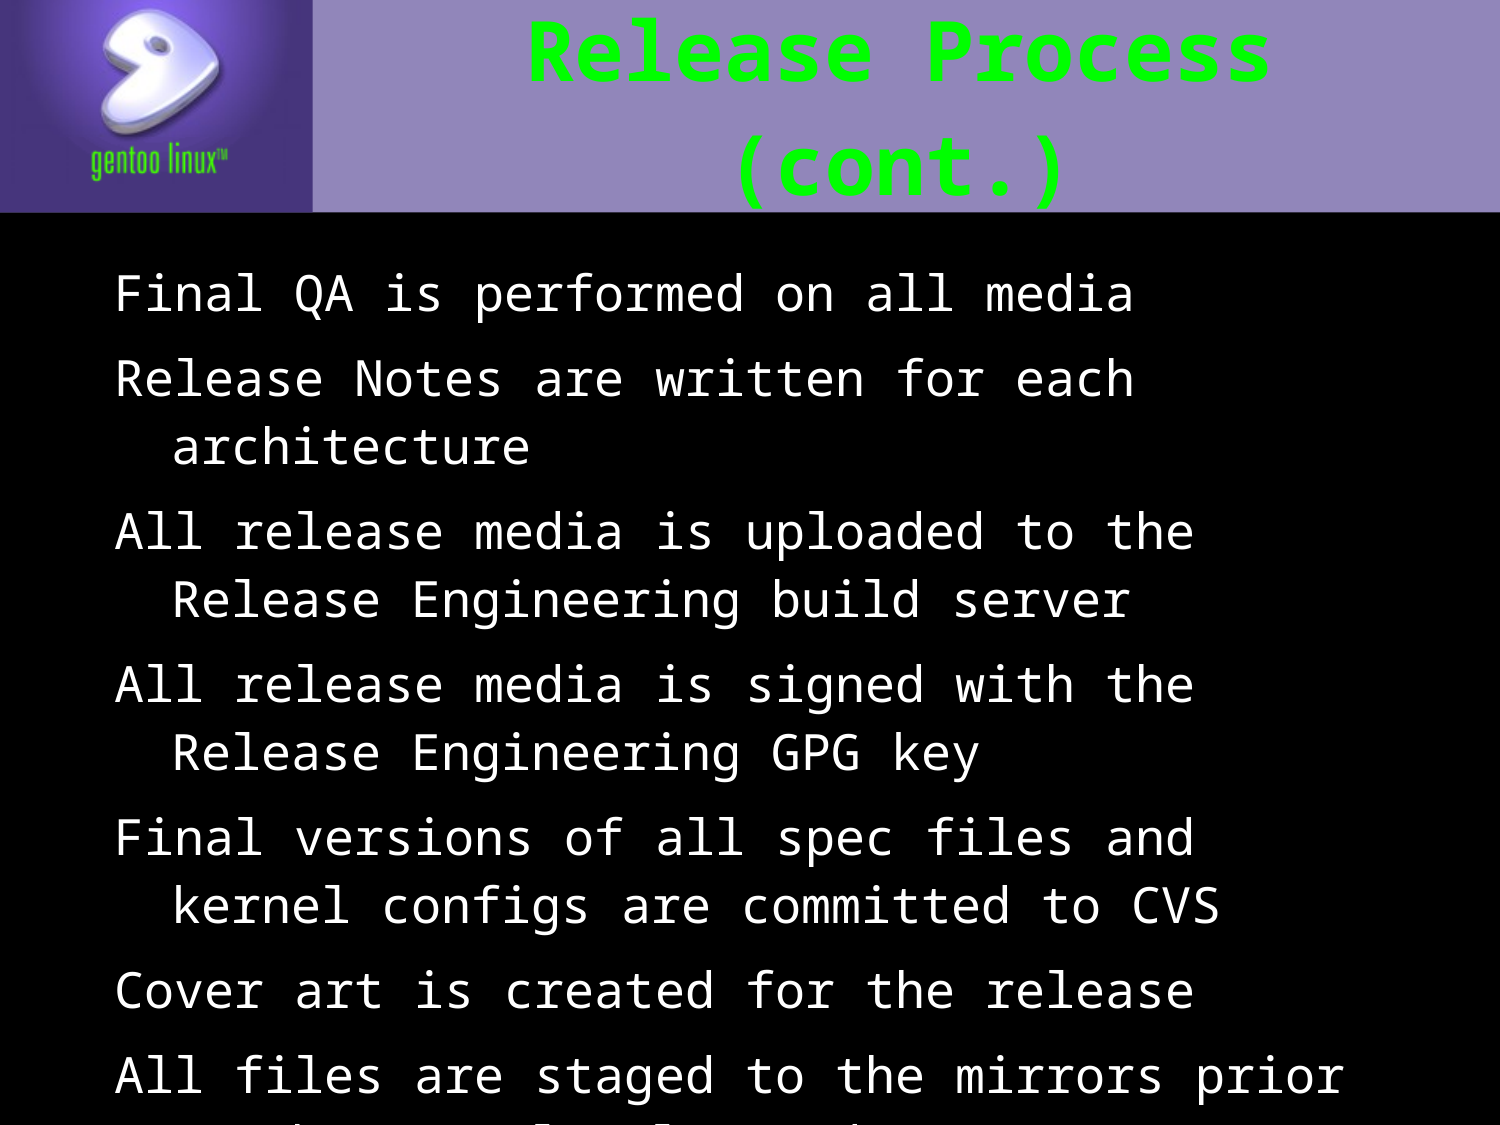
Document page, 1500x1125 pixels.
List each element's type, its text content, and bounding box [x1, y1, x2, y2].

list Final QA is performed on all media Release Notes are written for each architecture All release media is uploaded to the Release Engineering build server All release media is signed with the Release Engineering GPG key Final versions of all spec files and kernel configs are committed to CVS Cover art is created for the release All files are staged to the mirrors prior to the actual release date Release! [99, 249, 1388, 1101]
title Release Process (cont.) [324, 12, 1476, 201]
picture [0, 0, 302, 184]
